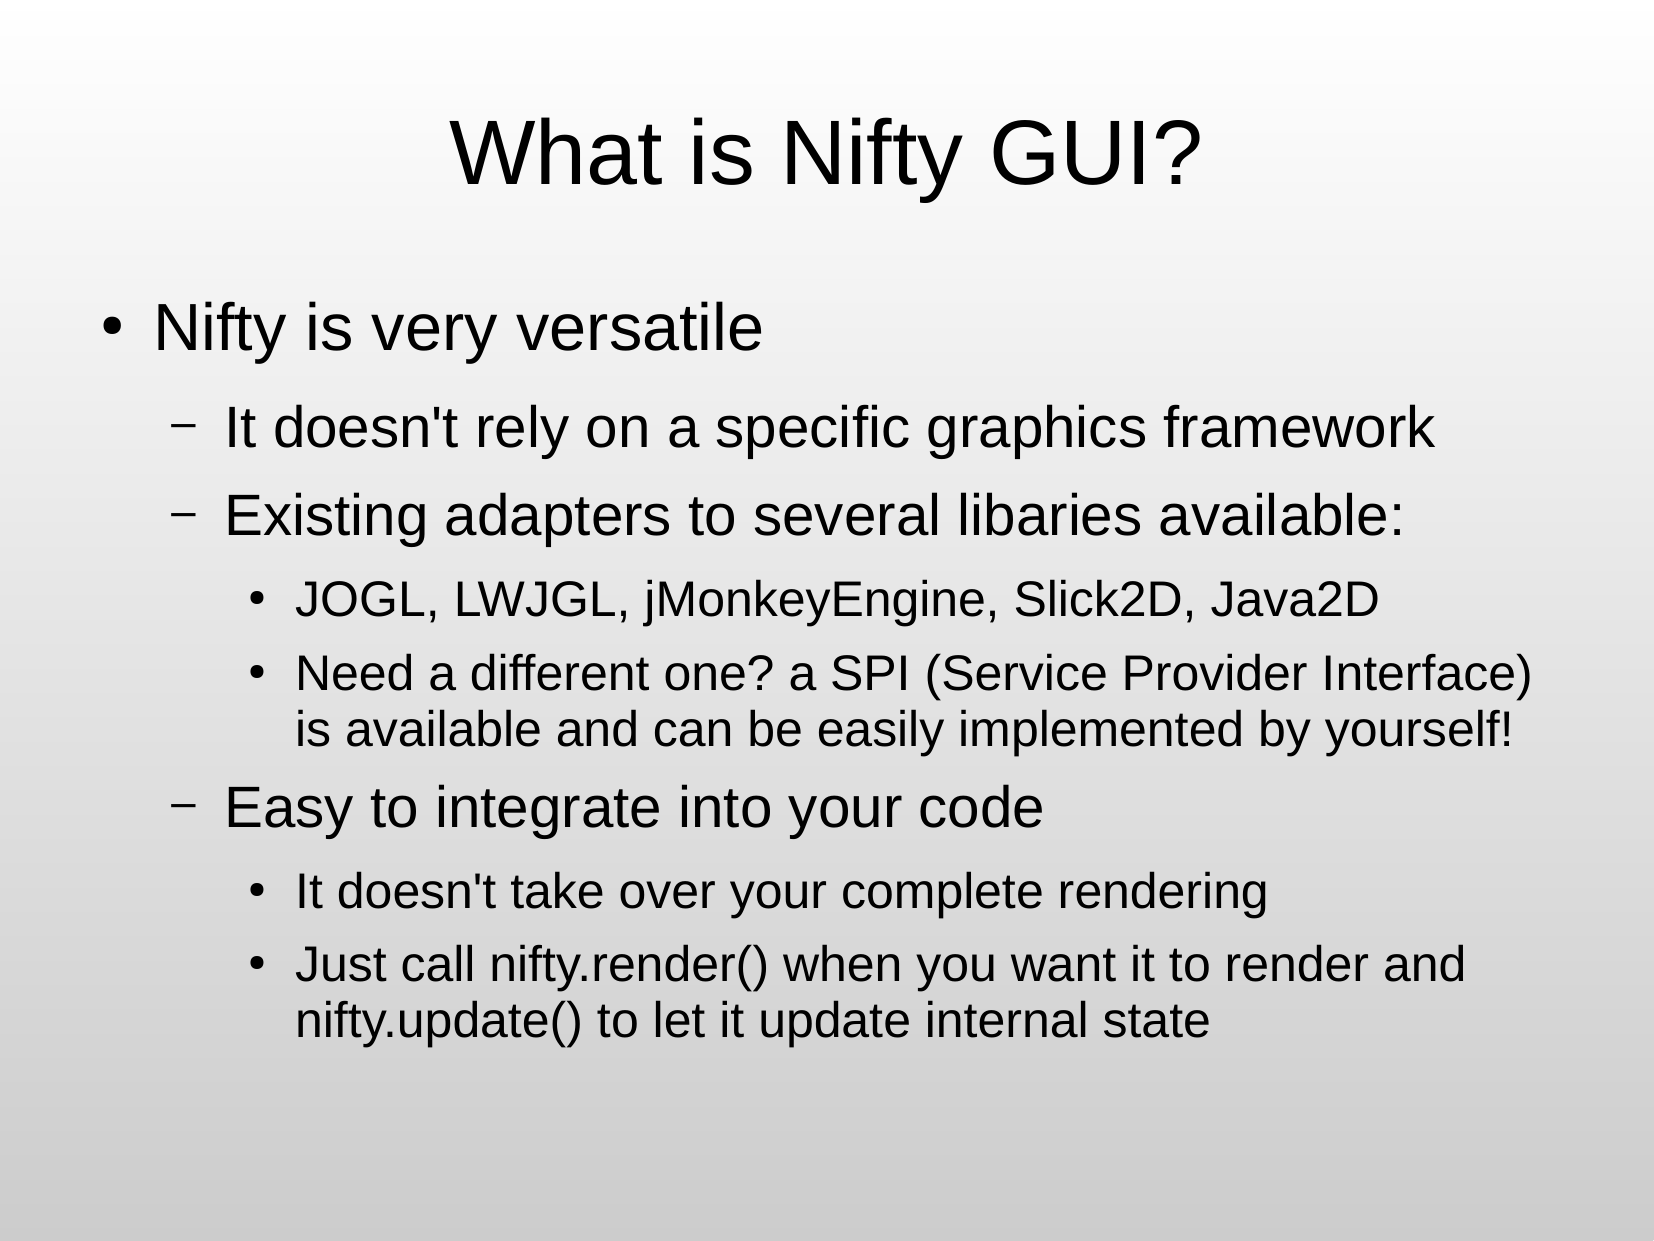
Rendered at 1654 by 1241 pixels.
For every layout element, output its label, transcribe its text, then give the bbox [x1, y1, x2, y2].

title What is Nifty GUI? [82, 49, 1571, 257]
list Nifty is very versatile It doesn't rely on a specific graphics framework Existing adapters to several libaries available: JOGL, LWJGL, jMonkeyEngine, Slick2D, Java2D Need a different one? a SPI (Service Provider Interface) is available and can be easily implemented by yourself! Easy to integrate into your code It doesn't take over your complete rendering Just call nifty.render() when you want it to render and nifty.update() to let it update internal state [82, 290, 1571, 1109]
